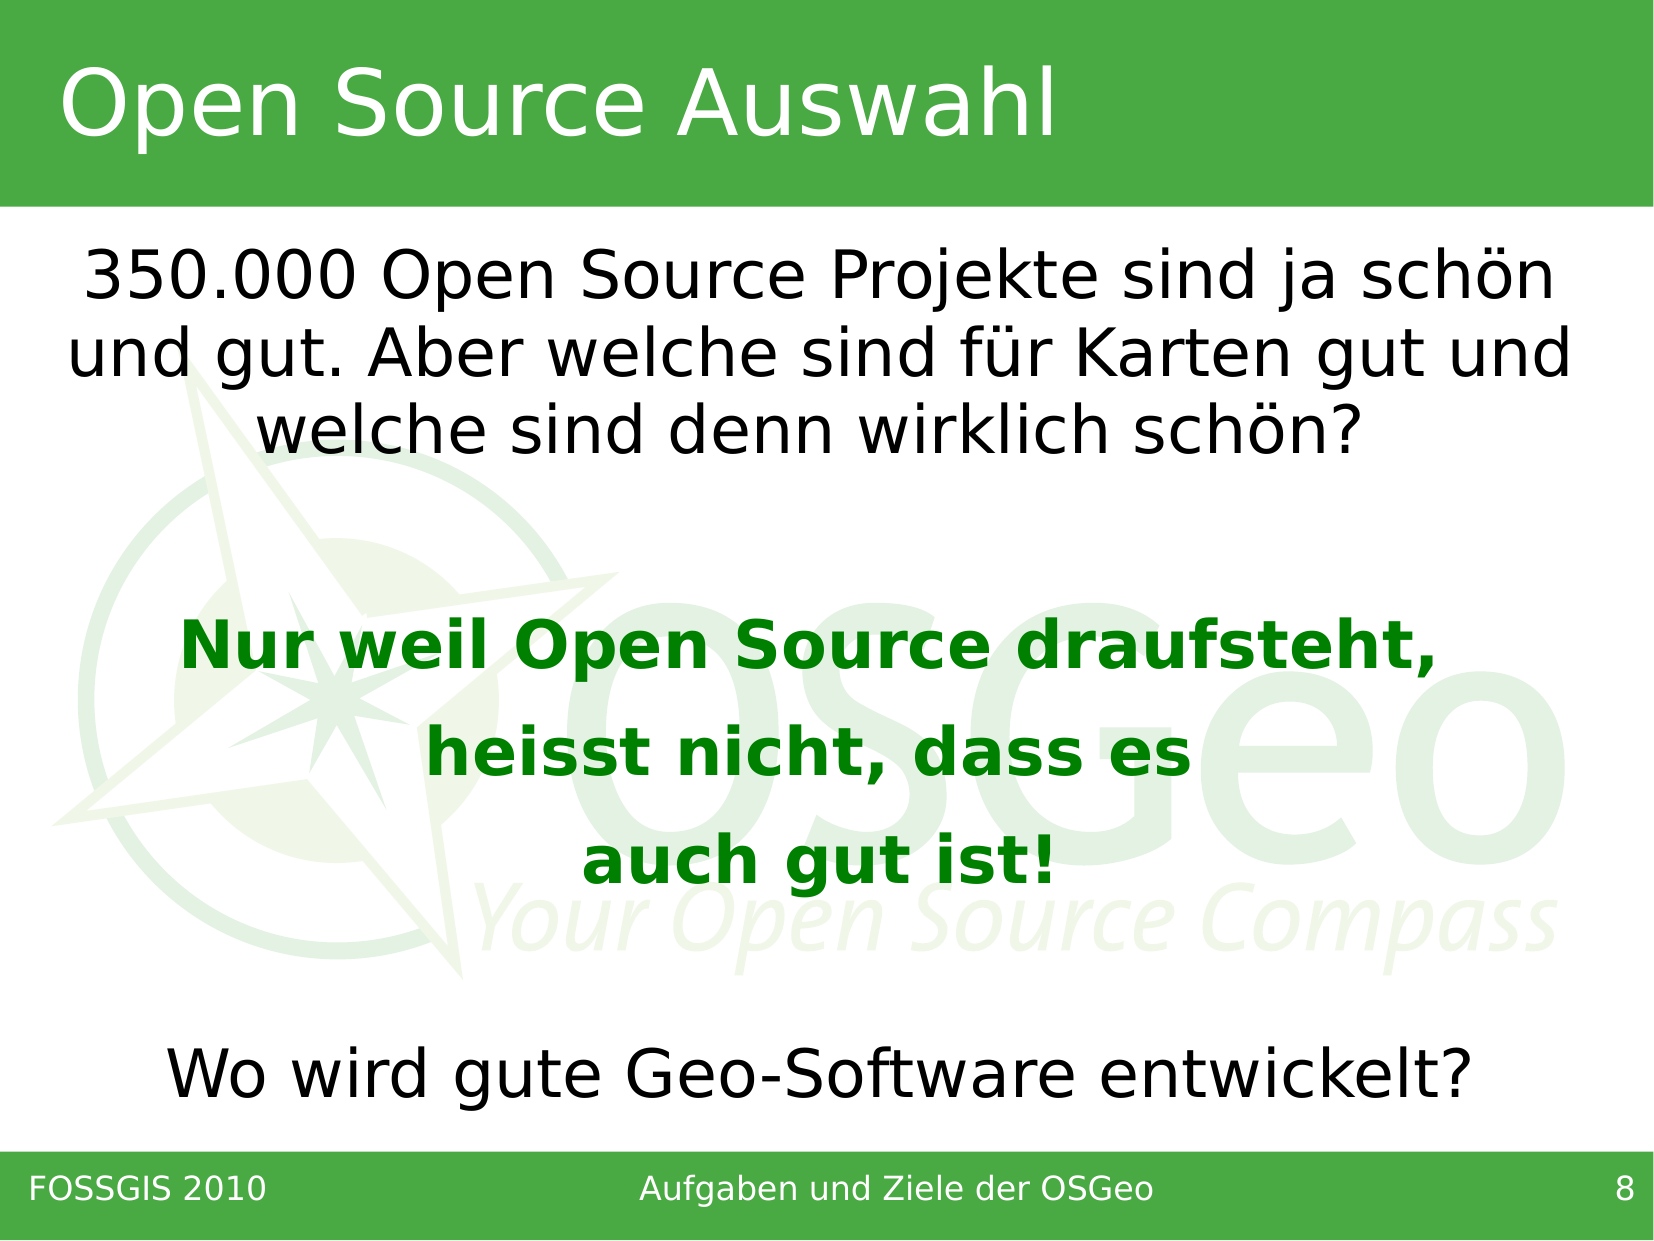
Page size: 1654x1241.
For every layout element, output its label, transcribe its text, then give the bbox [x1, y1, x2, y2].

list 350.000 Open Source Projekte sind ja schön und gut. Aber welche sind für Karten gut und welche sind denn wirklich schön? Nur weil Open Source draufsteht, heisst nicht, dass es auch gut ist! Wo wird gute Geo-Software entwickelt? [47, 236, 1595, 1114]
title Open Source Auswahl [59, 29, 1625, 178]
